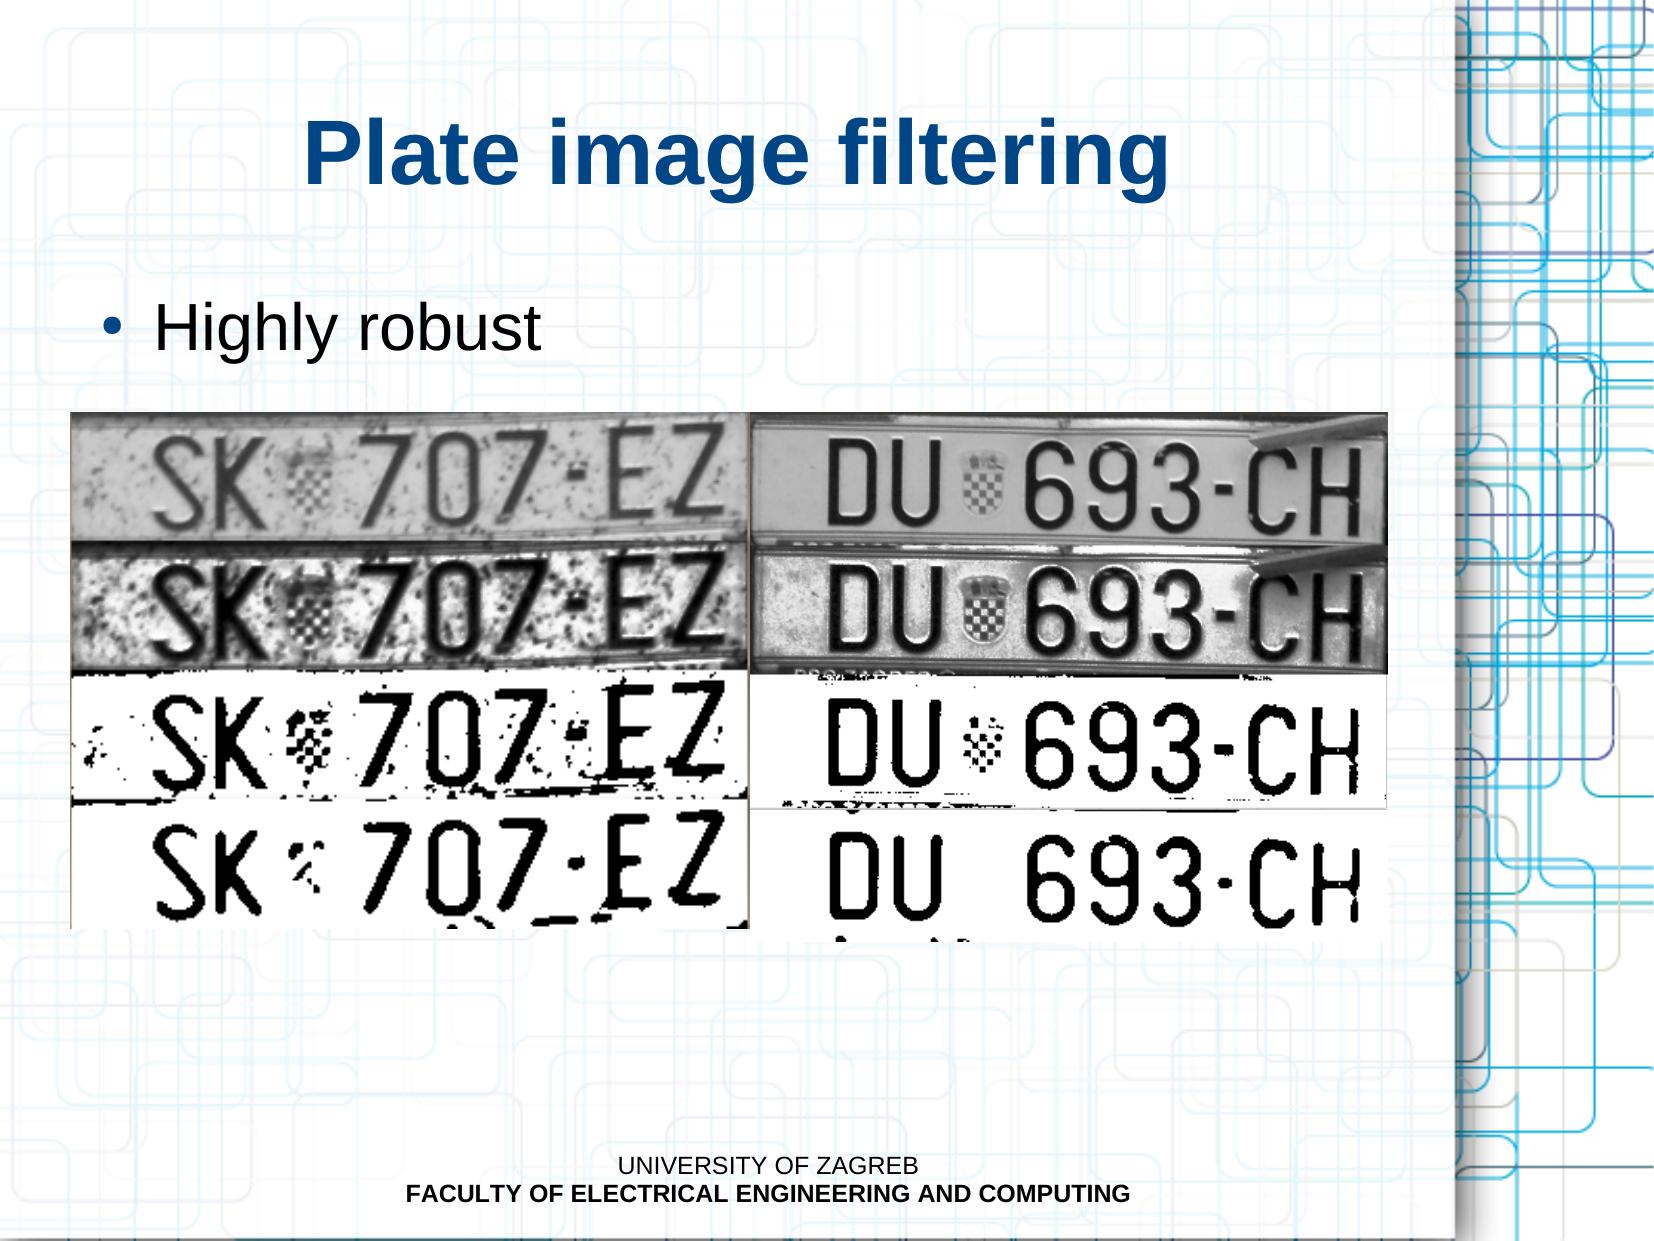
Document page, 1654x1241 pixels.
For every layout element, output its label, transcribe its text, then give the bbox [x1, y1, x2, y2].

picture [0, 0, 1654, 1241]
title Plate image filtering [59, 56, 1418, 250]
list Highly robust [82, 290, 1418, 1241]
